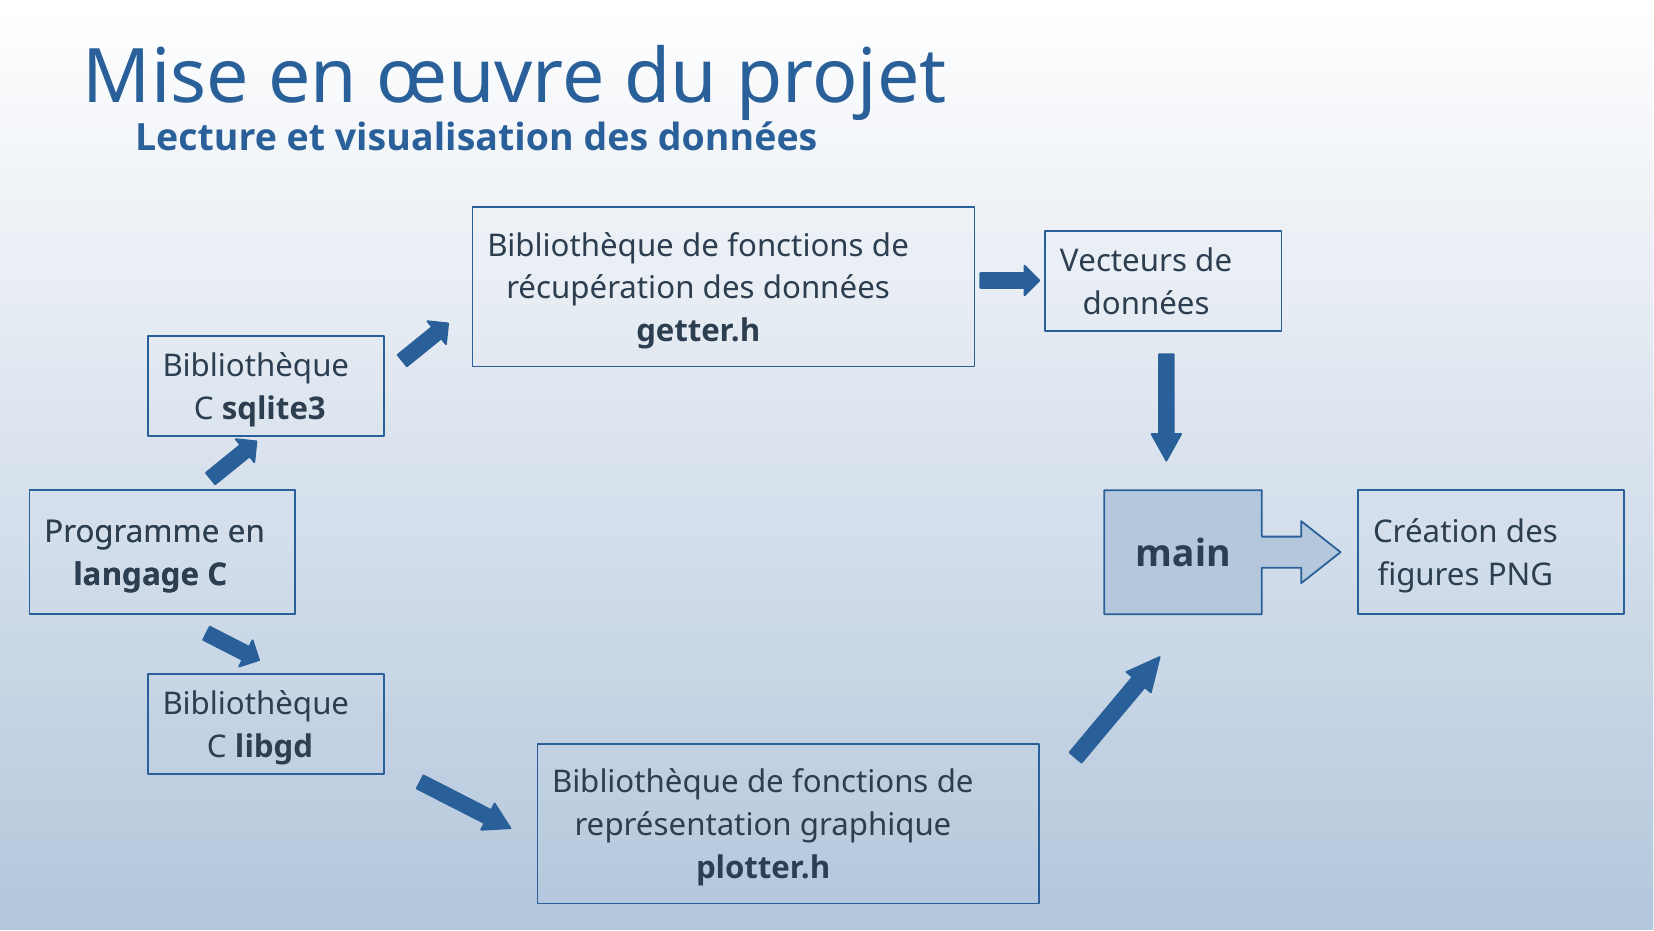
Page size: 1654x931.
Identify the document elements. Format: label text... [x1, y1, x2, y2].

text_box Bibliothèque C sqlite3 [147, 342, 384, 430]
text_box Programme en langage C [29, 490, 296, 615]
text_box Bibliothèque C libgd [147, 680, 384, 768]
text_box Vecteurs de données [1045, 237, 1282, 325]
text_box Bibliothèque de fonctions de récupération des données getter.h [472, 206, 975, 367]
text_box Bibliothèque de fonctions de représentation graphique plotter.h [537, 743, 1040, 904]
text_box [59, 224, 1595, 931]
text_box main [1104, 490, 1341, 615]
title Mise en œuvre du projet [82, 0, 1571, 151]
text_box Lecture et visualisation des données [44, 106, 910, 165]
text_box Création des figures PNG [1358, 490, 1625, 615]
